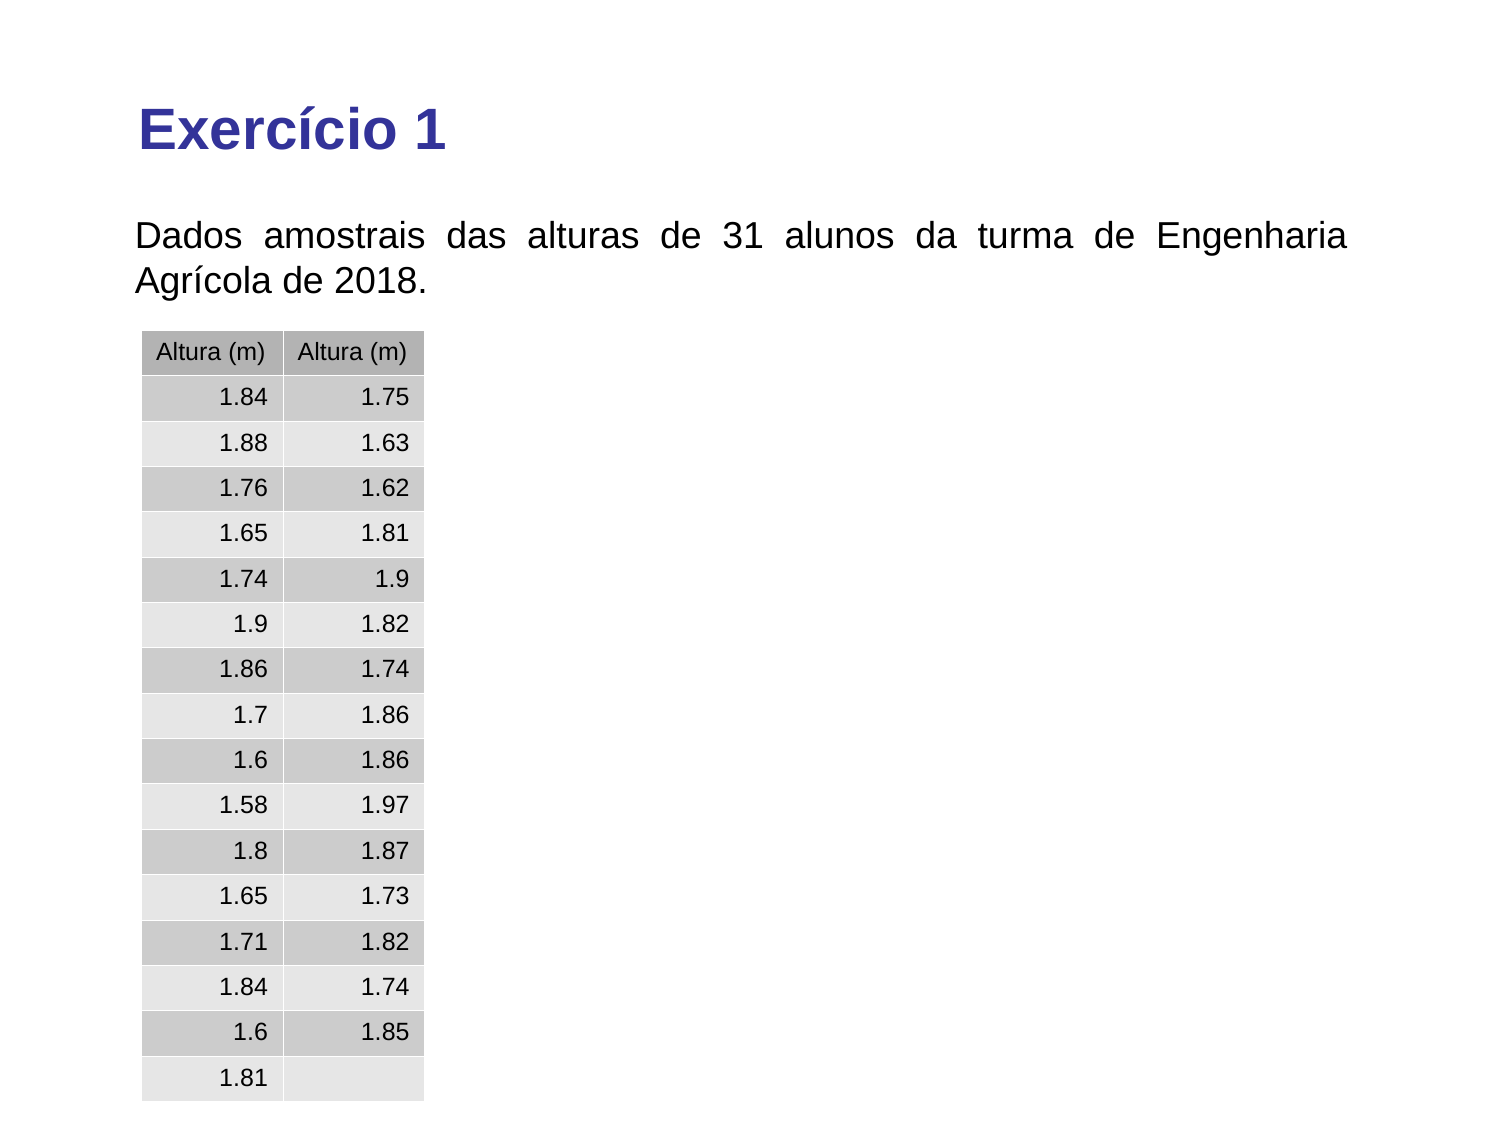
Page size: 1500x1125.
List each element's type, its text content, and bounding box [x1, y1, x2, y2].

table_cell 1.74 [142, 558, 283, 602]
table_cell 1.81 [142, 1057, 283, 1101]
table_cell 1.62 [284, 467, 424, 511]
table_cell 1.86 [284, 694, 424, 738]
text_box Dados amostrais das alturas de 31 alunos da turma de Engenharia Agrícola de 2018. [120, 203, 1362, 309]
table_cell 1.97 [284, 784, 424, 829]
table_cell 1.73 [284, 875, 424, 920]
table_cell 1.6 [142, 739, 283, 783]
table_cell 1.9 [142, 603, 283, 647]
table_header Altura (m) [284, 331, 424, 375]
table_cell 1.65 [142, 512, 283, 557]
table_cell 1.58 [142, 784, 283, 829]
table_cell 1.85 [284, 1011, 424, 1056]
table_cell 1.63 [284, 422, 424, 466]
table_cell 1.9 [284, 558, 424, 602]
table_cell 1.82 [284, 921, 424, 965]
table_cell 1.84 [142, 966, 283, 1010]
table_cell 1.7 [142, 694, 283, 738]
table_cell 1.84 [142, 376, 283, 421]
table_cell 1.81 [284, 512, 424, 557]
text_box Exercício 1 [123, 84, 1400, 179]
table_cell 1.76 [142, 467, 283, 511]
table_cell 1.74 [284, 648, 424, 693]
table_cell 1.75 [284, 376, 424, 421]
table_cell 1.8 [142, 830, 283, 874]
table_cell 1.86 [284, 739, 424, 783]
table_cell 1.74 [284, 966, 424, 1010]
table_cell 1.86 [142, 648, 283, 693]
table_cell 1.82 [284, 603, 424, 647]
table_header Altura (m) [142, 331, 283, 375]
table_cell 1.88 [142, 422, 283, 466]
table_cell [284, 1057, 424, 1101]
table_cell 1.65 [142, 875, 283, 920]
table_cell 1.6 [142, 1011, 283, 1056]
table_cell 1.71 [142, 921, 283, 965]
table_cell 1.87 [284, 830, 424, 874]
